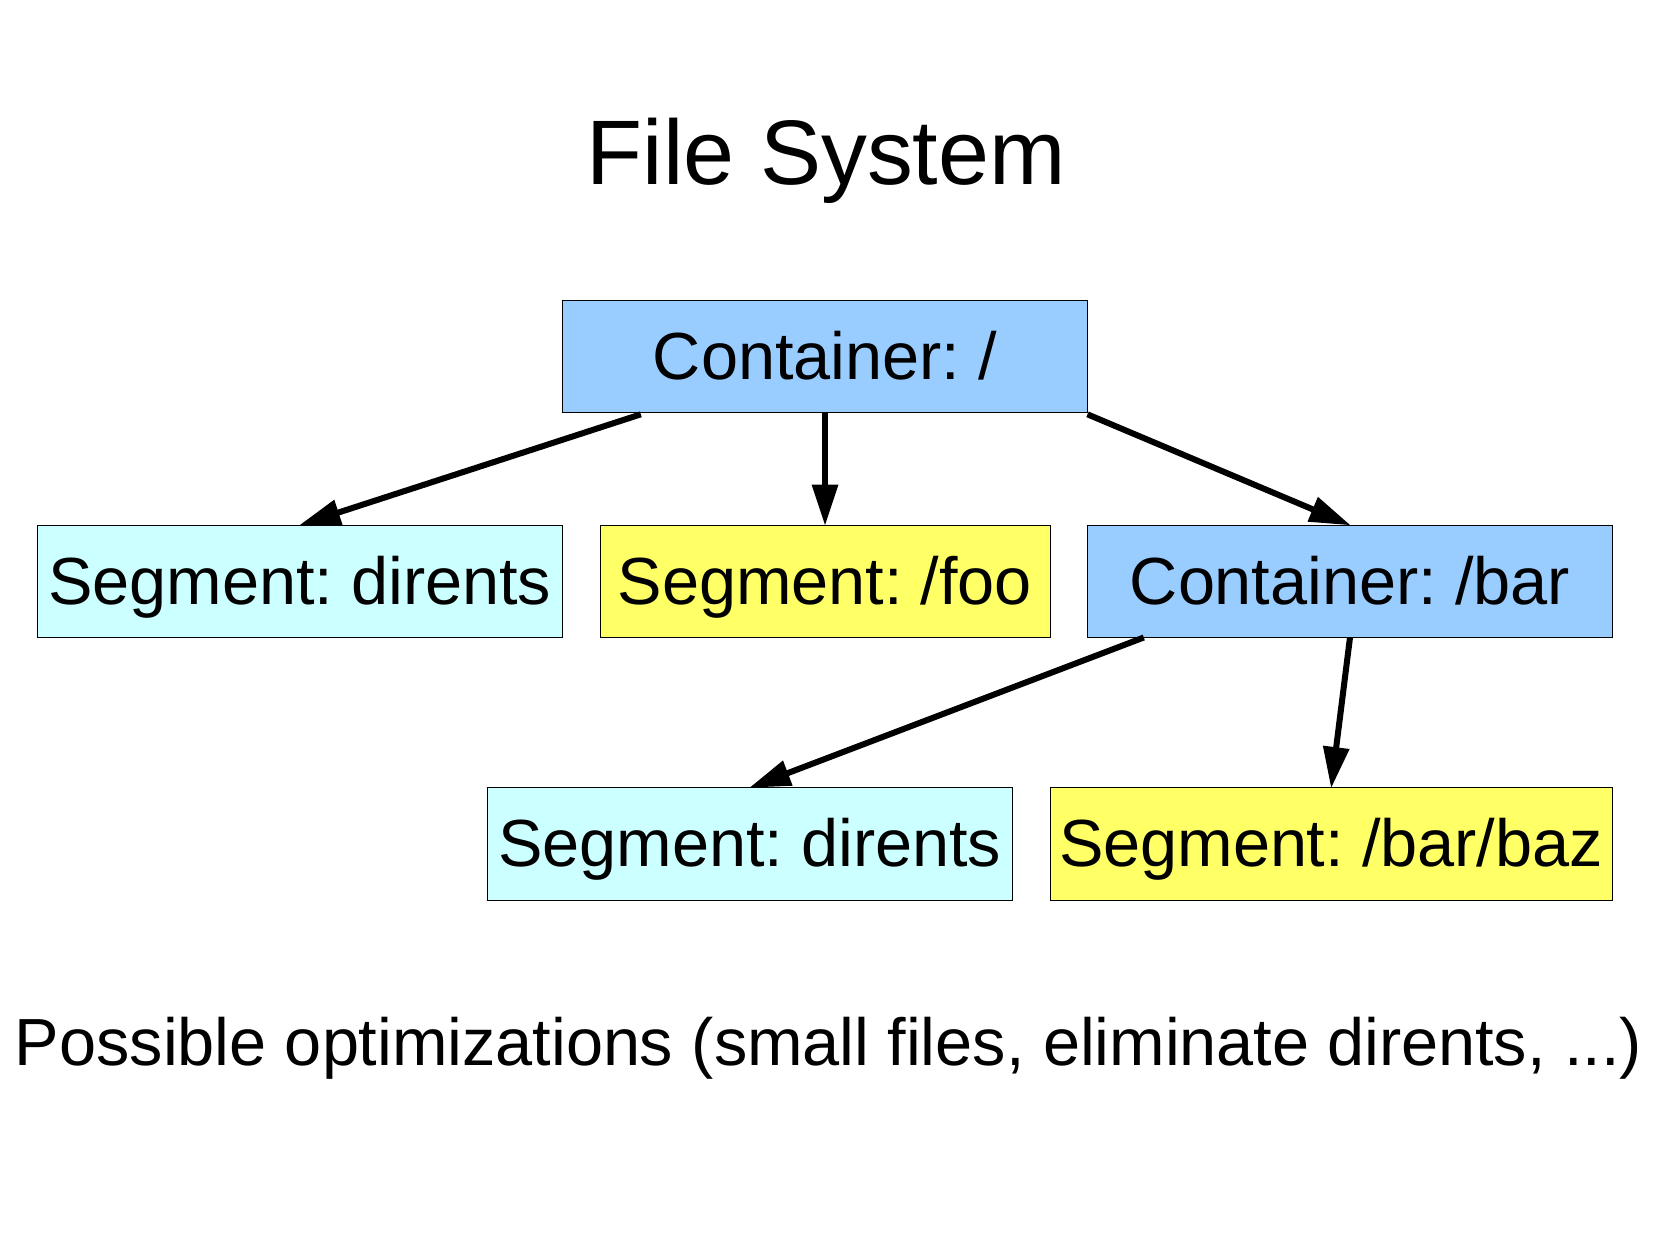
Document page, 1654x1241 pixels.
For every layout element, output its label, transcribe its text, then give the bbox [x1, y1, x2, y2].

text_box Segment: /bar/baz [1050, 787, 1613, 901]
text_box Container: /bar [1087, 525, 1613, 638]
text_box Possible optimizations (small files, eliminate dirents, ...) [0, 997, 1654, 1088]
text_box Segment: /foo [600, 525, 1051, 638]
title File System [82, 49, 1571, 257]
text_box Container: / [562, 300, 1088, 413]
text_box Segment: dirents [487, 787, 1013, 901]
text_box Segment: dirents [37, 525, 563, 638]
